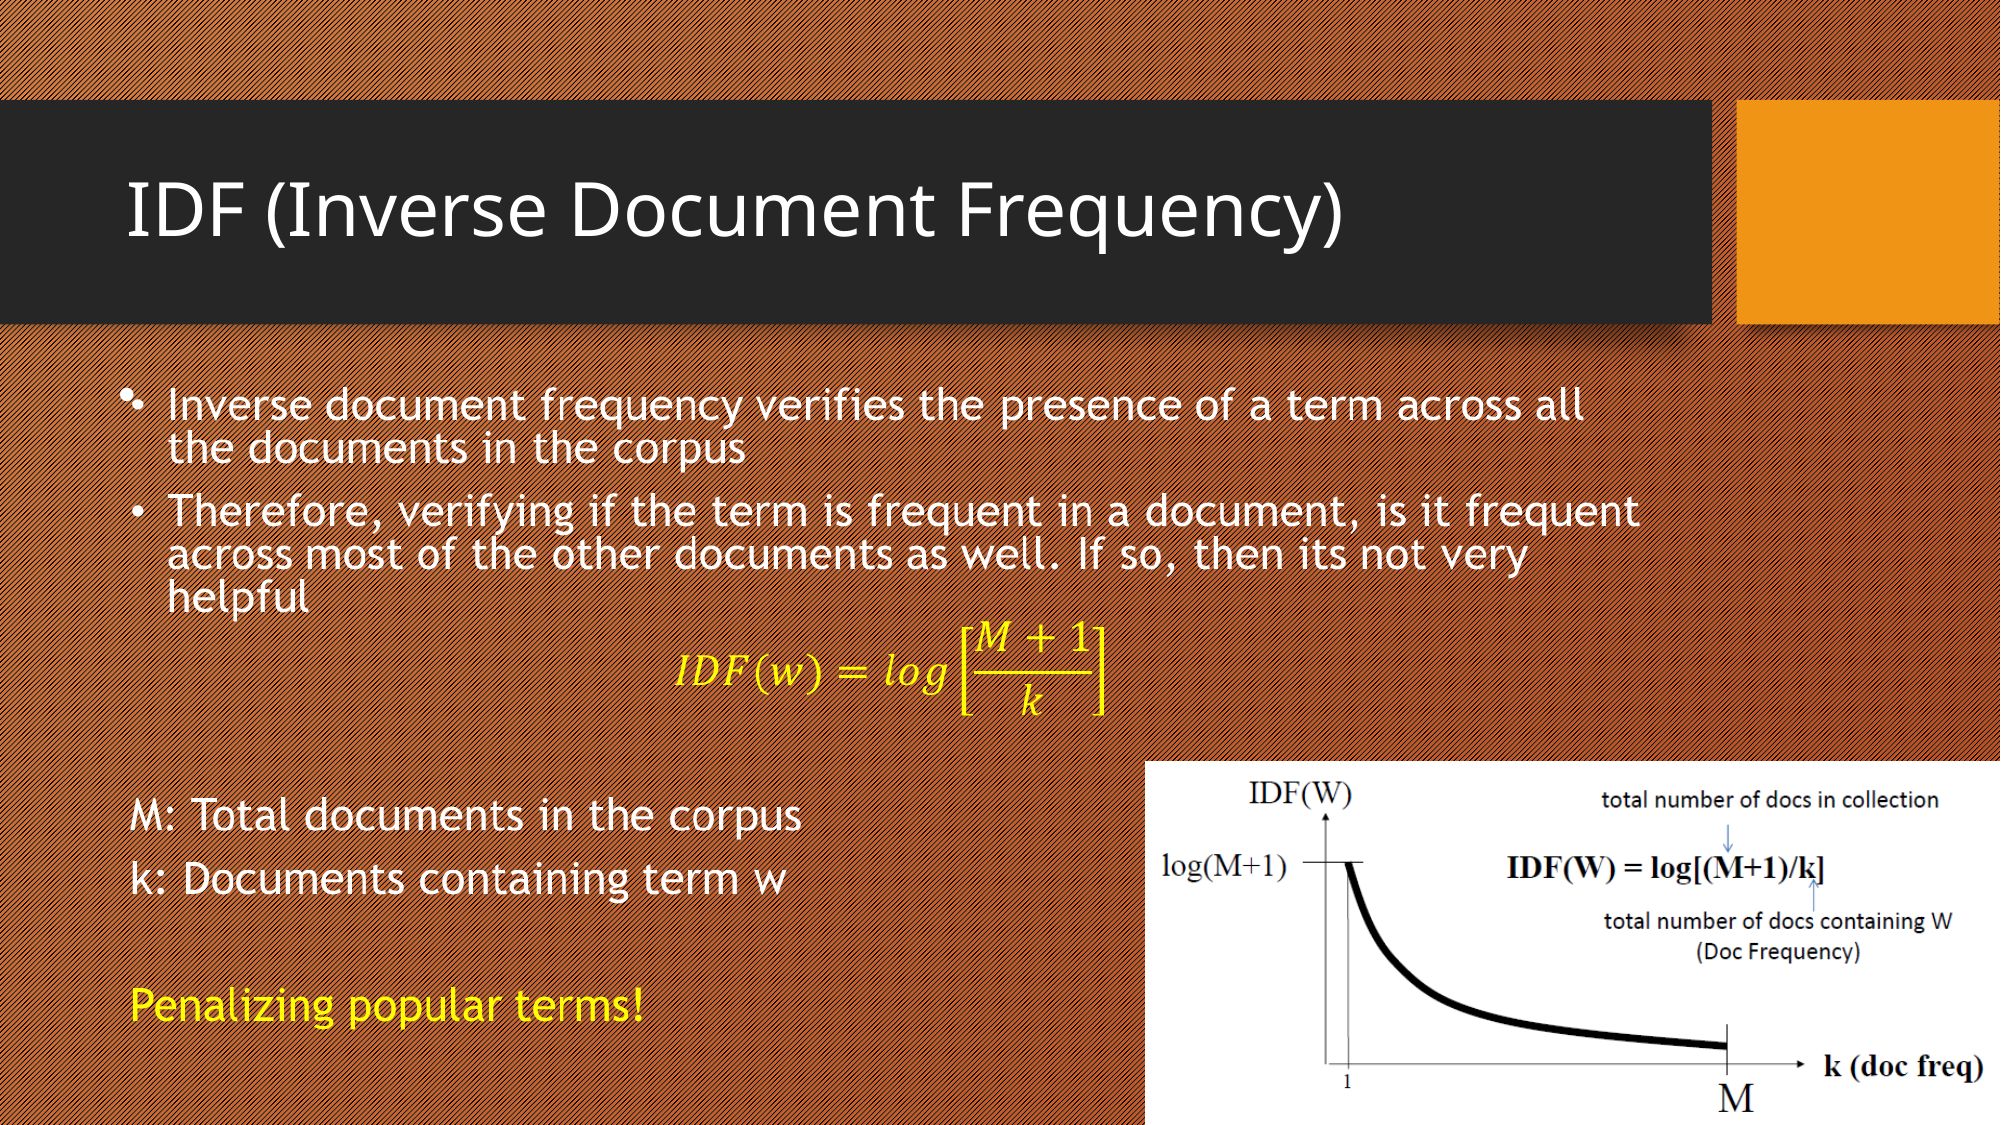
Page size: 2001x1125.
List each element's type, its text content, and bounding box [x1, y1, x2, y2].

title IDF (Inverse Document Frequency) [111, 123, 1689, 301]
list [102, 362, 1681, 1066]
picture [0, 0, 2000, 1125]
